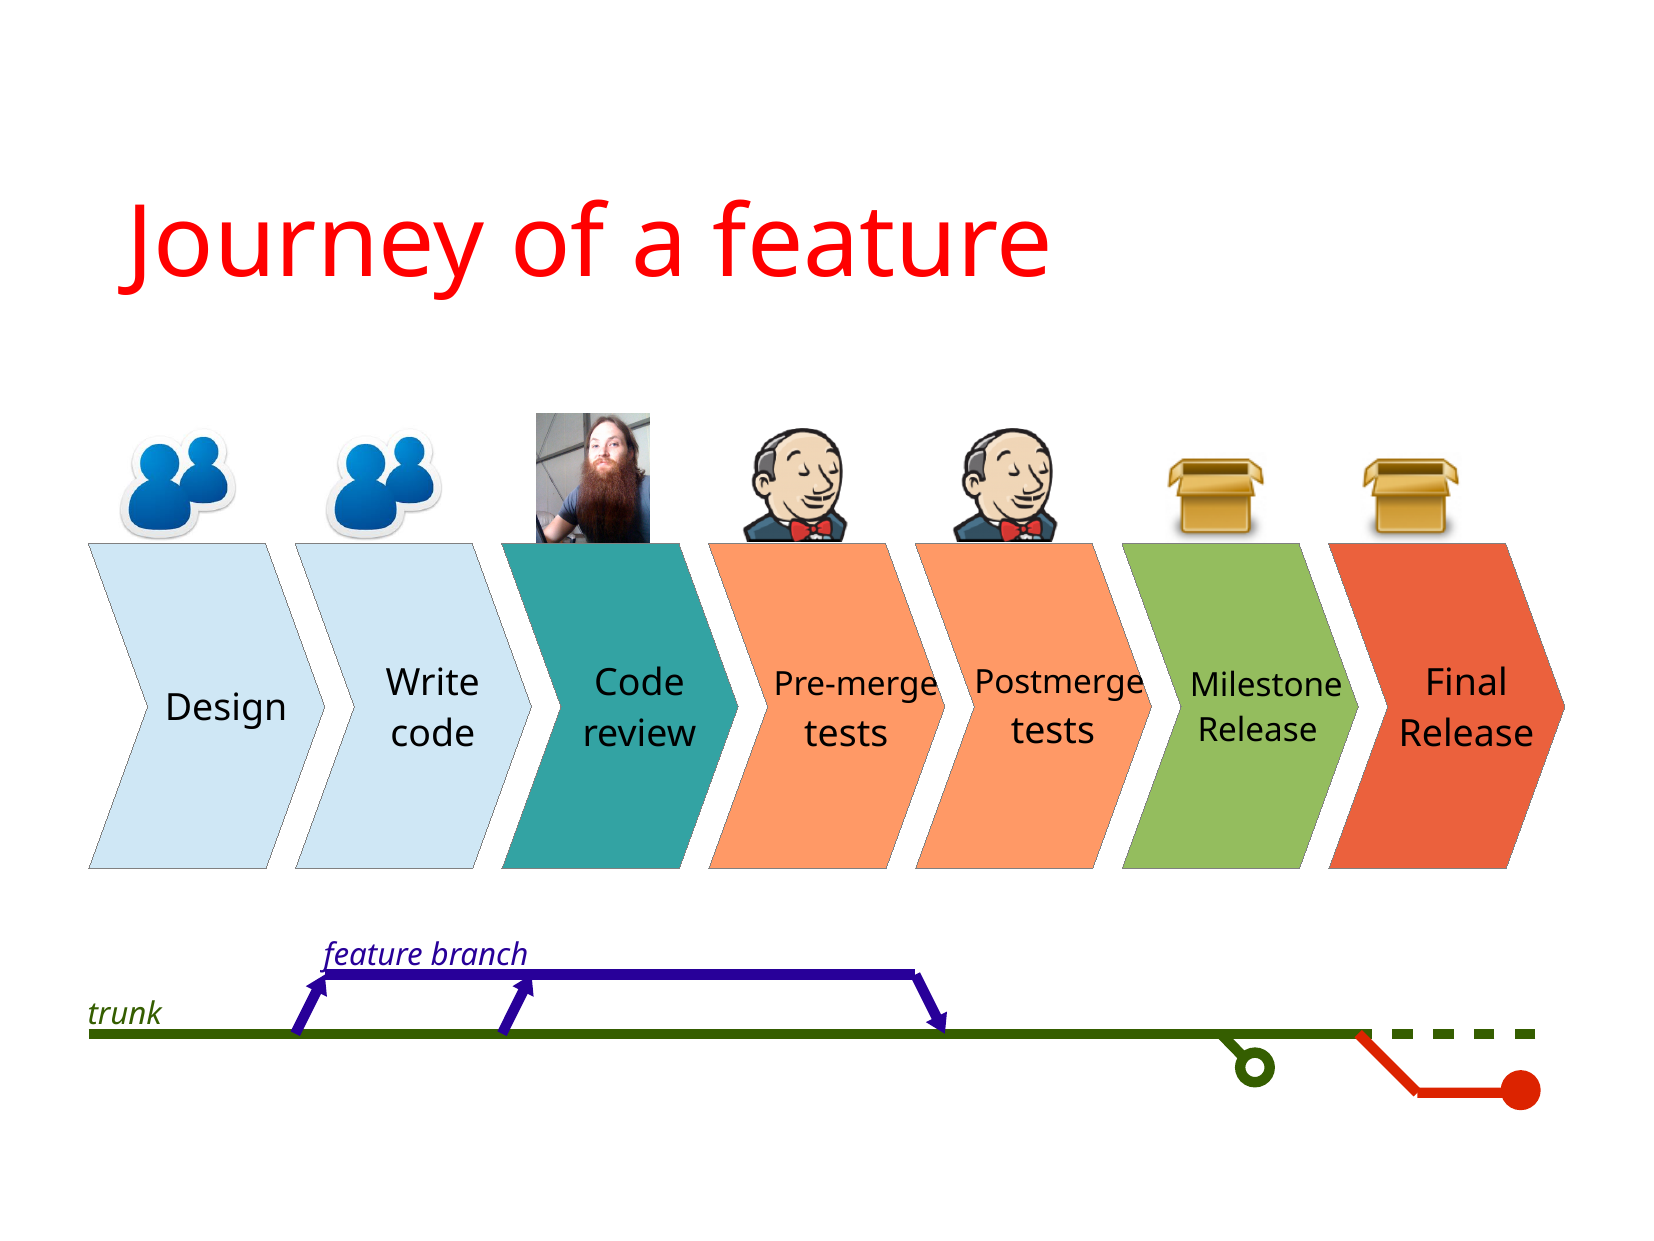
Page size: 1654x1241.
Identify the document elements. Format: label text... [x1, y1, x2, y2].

picture [118, 425, 237, 543]
text_box feature branch [308, 924, 571, 976]
title Journey of a feature [118, 147, 1595, 325]
text_box [1505, 1075, 1536, 1105]
text_box trunk [72, 983, 185, 1035]
text_box Write code [295, 543, 532, 869]
picture [1358, 451, 1465, 543]
picture [738, 425, 853, 543]
text_box Code review [501, 543, 739, 869]
picture [948, 425, 1063, 543]
picture [1163, 451, 1270, 543]
text_box Design [88, 543, 325, 869]
text_box Postmerge tests [915, 543, 1152, 869]
picture [536, 413, 650, 543]
text_box Milestone Release [1122, 543, 1359, 869]
text_box Final Release [1328, 543, 1565, 869]
text_box Pre-merge tests [708, 543, 945, 869]
picture [324, 425, 443, 543]
